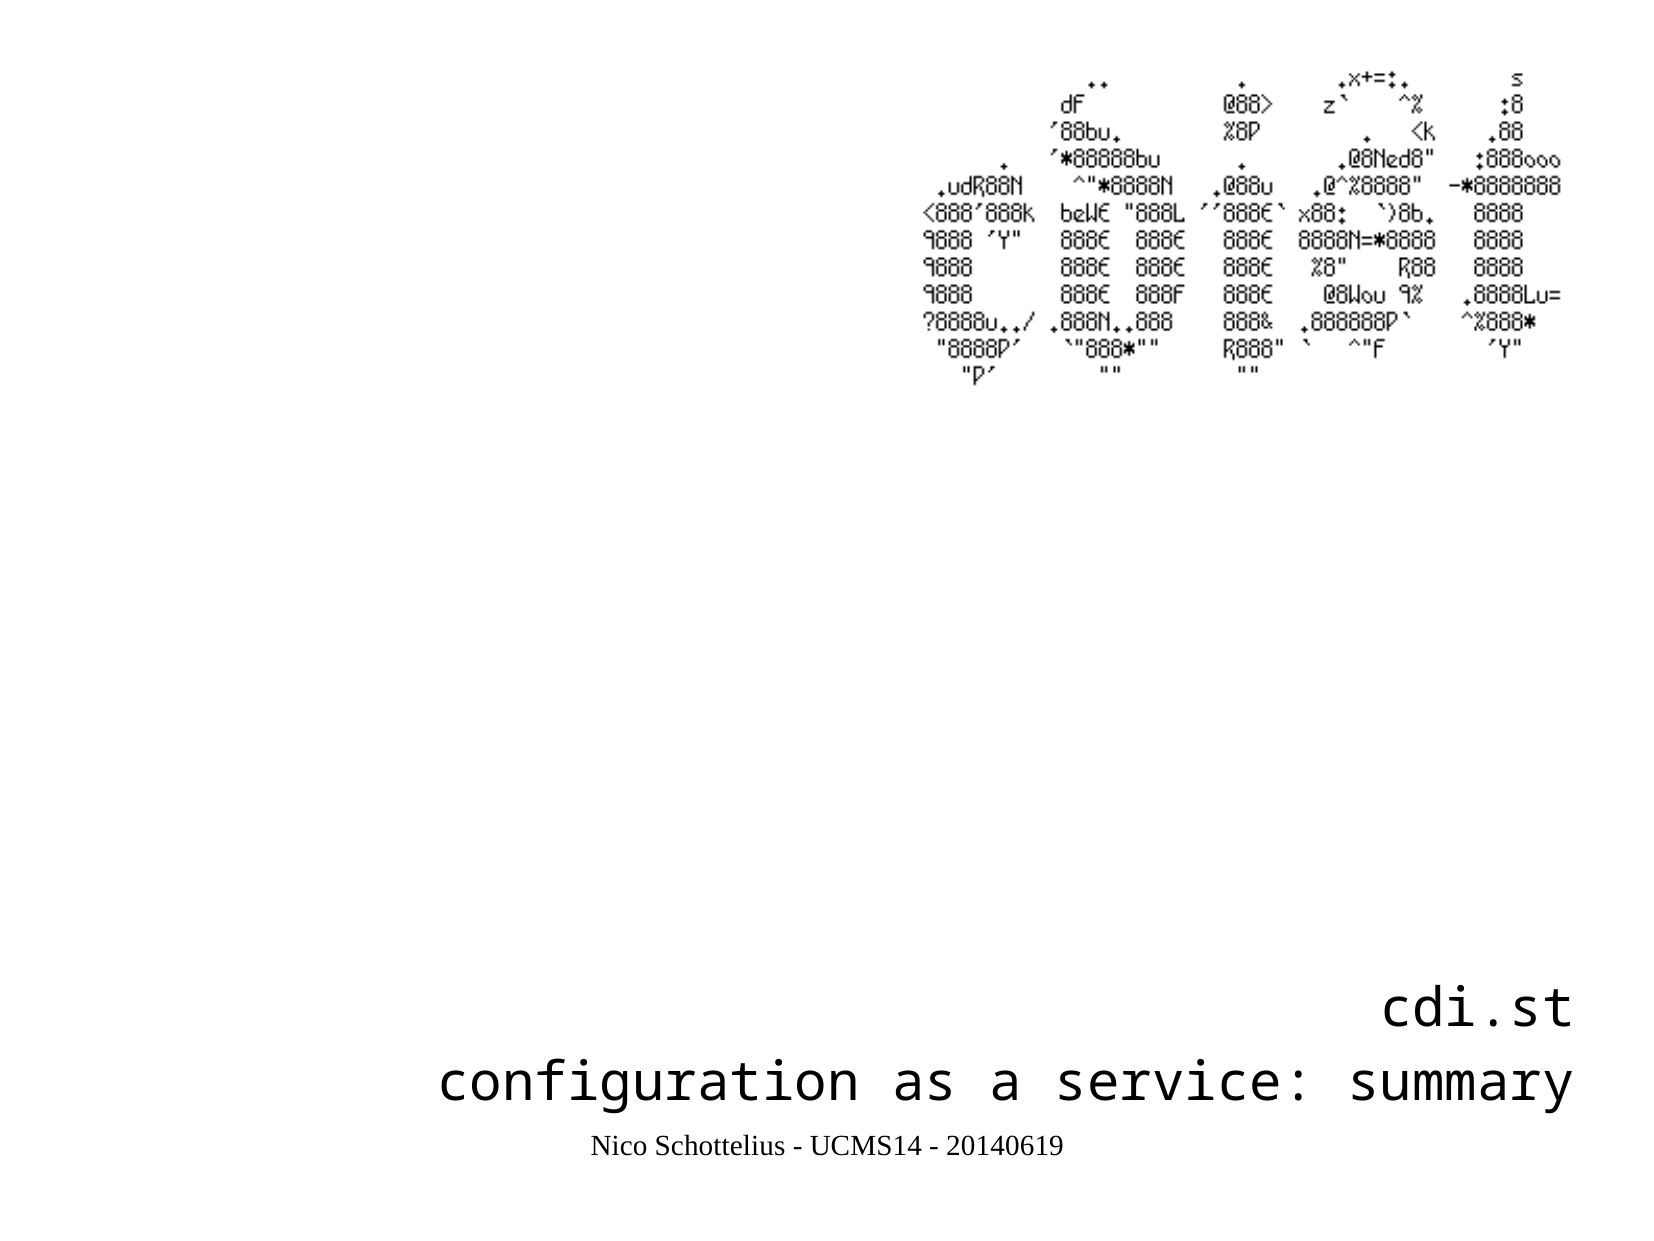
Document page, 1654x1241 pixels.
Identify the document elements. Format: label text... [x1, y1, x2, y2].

picture [920, 49, 1571, 396]
subtitle cdi.st configuration as a service: summary [119, 914, 1575, 1170]
